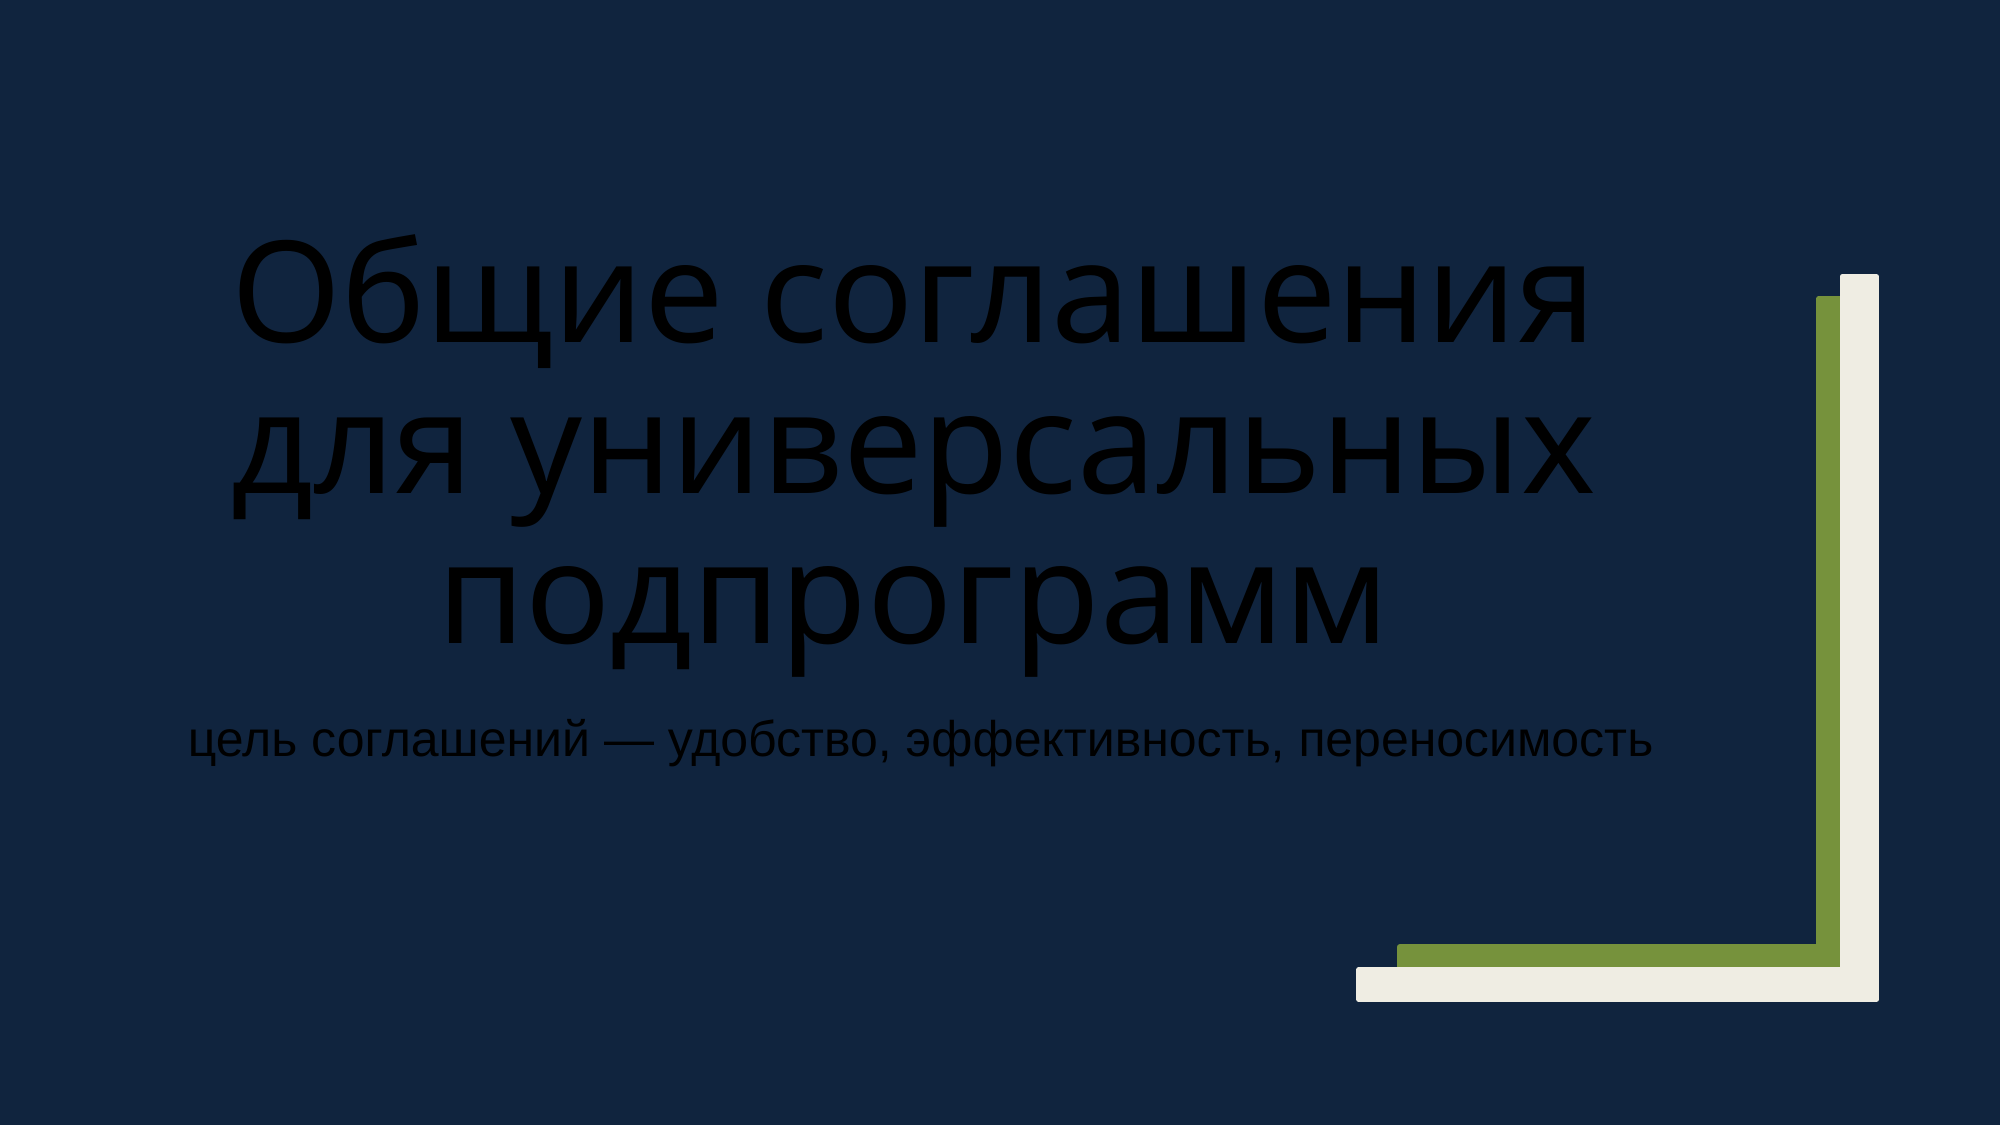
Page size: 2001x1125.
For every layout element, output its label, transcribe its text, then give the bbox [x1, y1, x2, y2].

title Общие соглашения для универсальных подпрограмм [125, 213, 1703, 682]
list цель соглашений — удобство, эффективность, переносимость [125, 691, 1703, 880]
